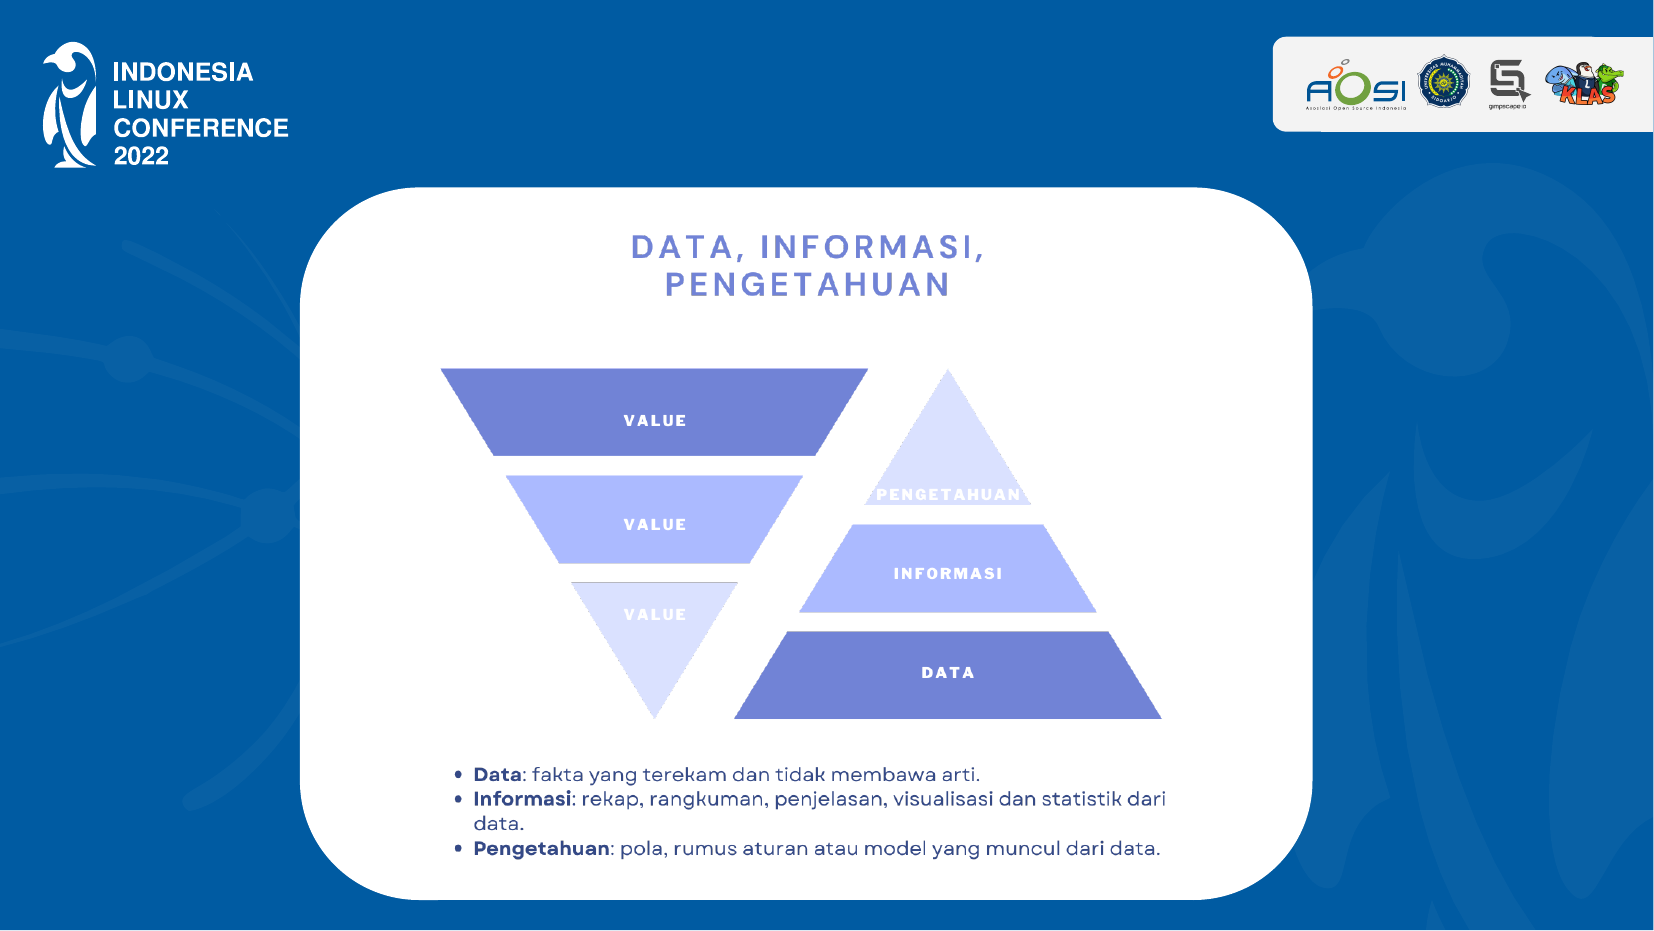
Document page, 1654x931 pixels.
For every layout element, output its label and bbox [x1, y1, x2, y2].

picture [412, 149, 1201, 931]
text_box [299, 187, 412, 900]
picture [1417, 54, 1471, 108]
picture [1545, 62, 1624, 105]
text_box [1201, 187, 1313, 900]
